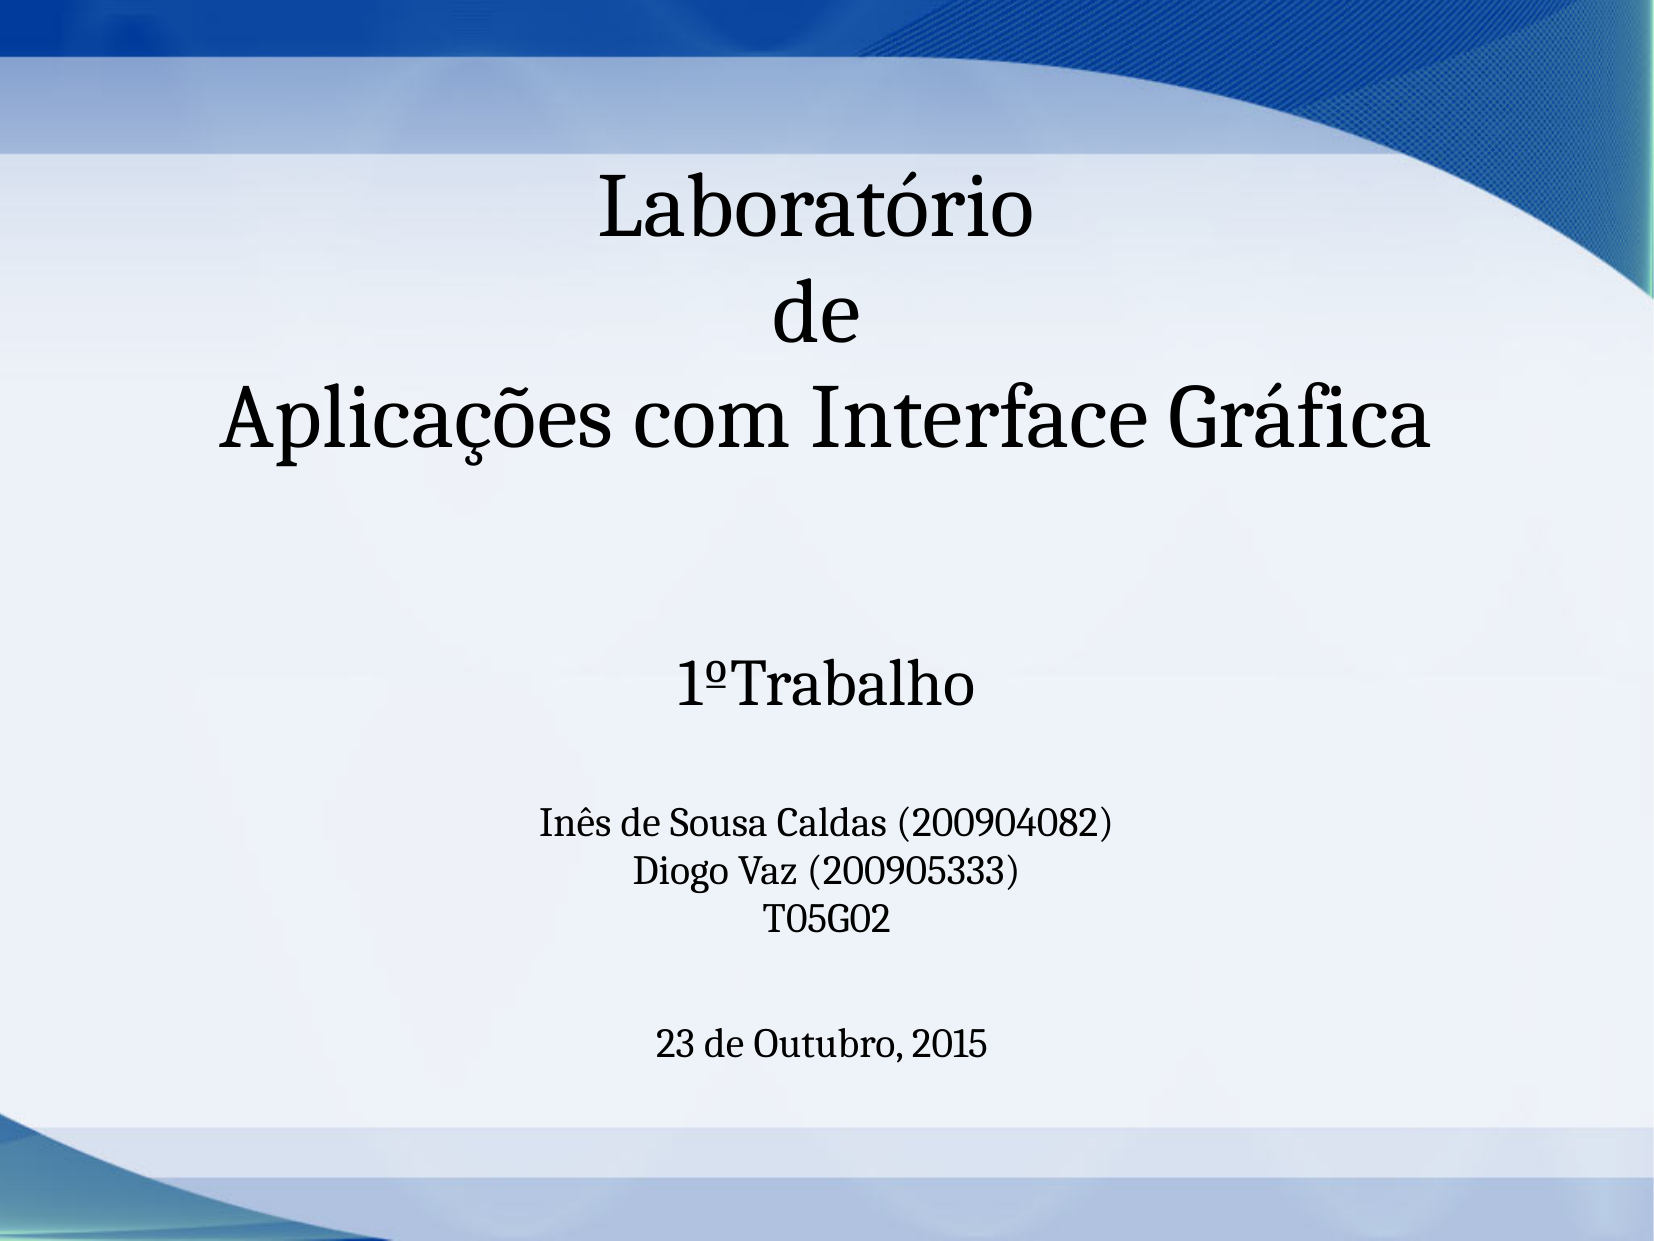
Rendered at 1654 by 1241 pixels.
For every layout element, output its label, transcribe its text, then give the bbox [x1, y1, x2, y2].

subtitle 1ºTrabalho Inês de Sousa Caldas (200904082) Diogo Vaz (200905333) T05G02 23 de Outubro, 2015 [82, 496, 1571, 1217]
title Laboratório de Aplicações com Interface Gráfica [82, 150, 1571, 475]
picture [0, 0, 1654, 1241]
